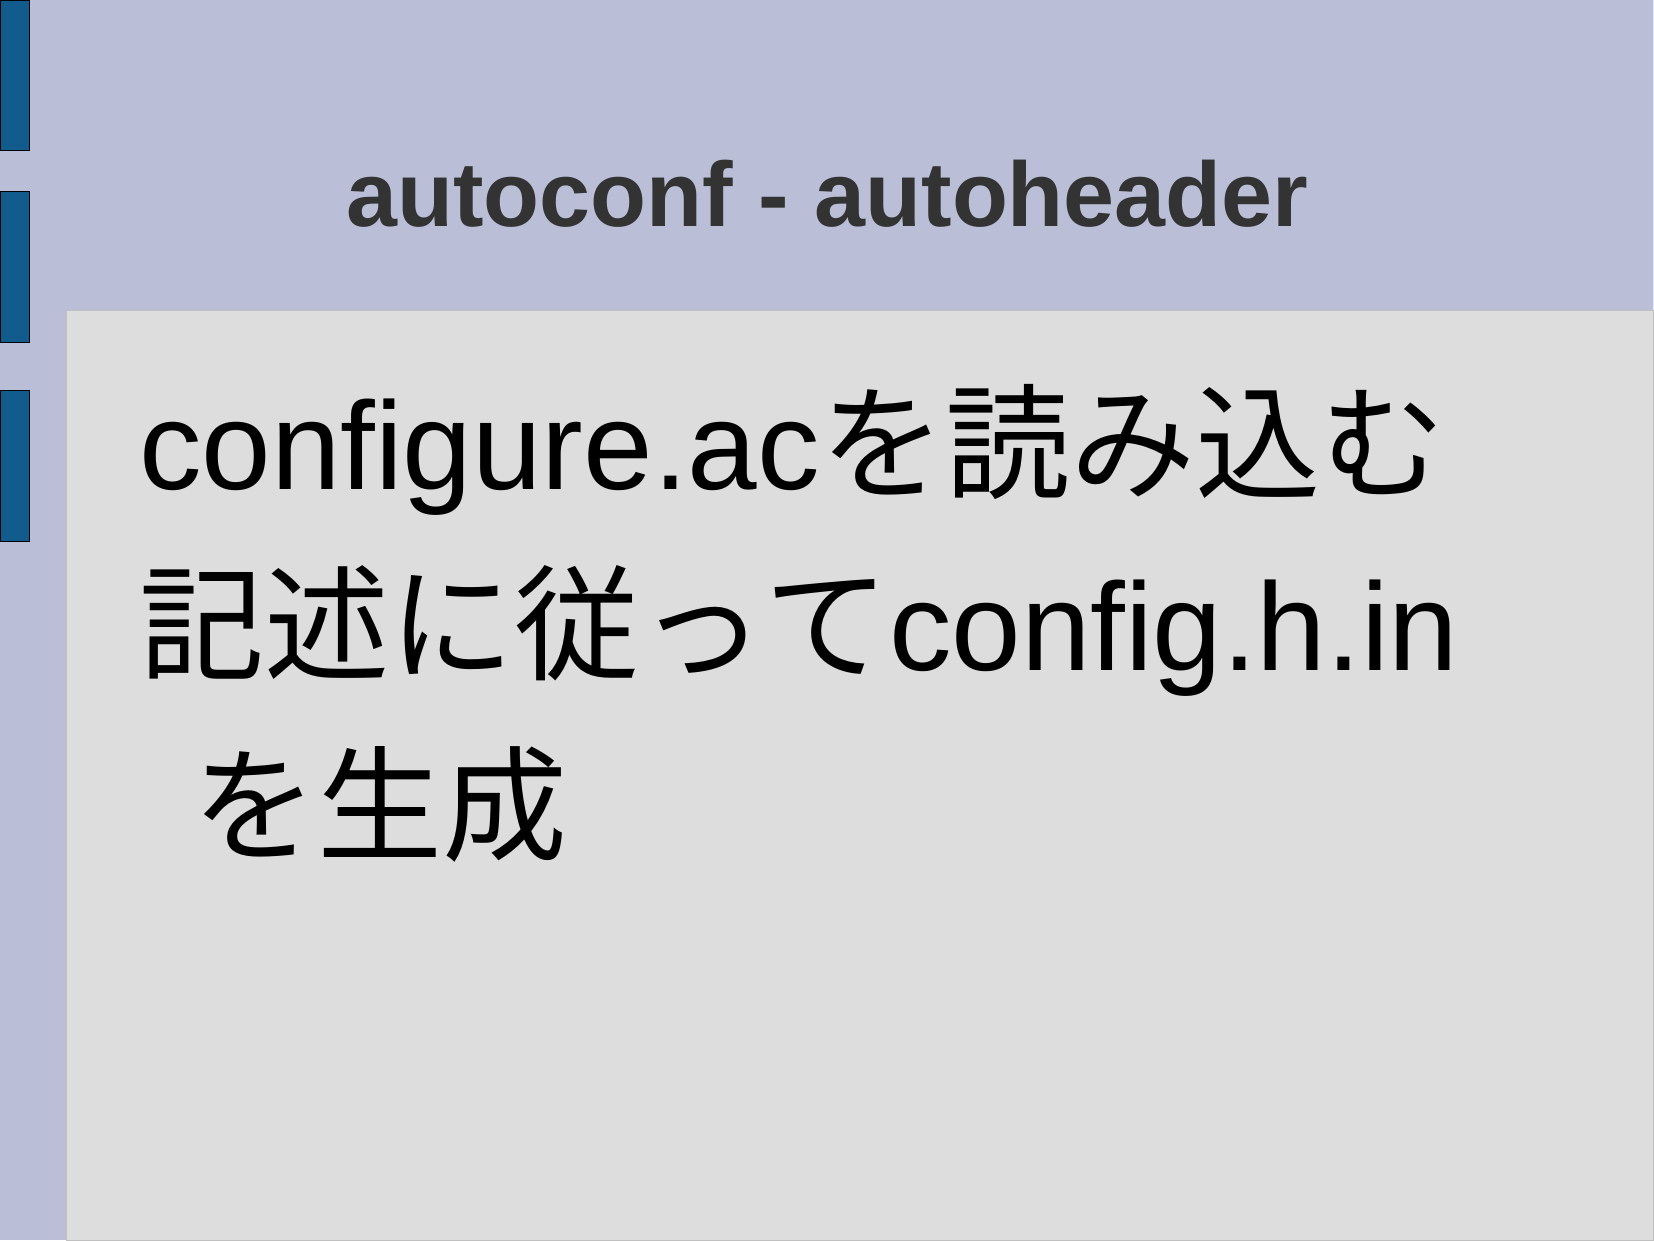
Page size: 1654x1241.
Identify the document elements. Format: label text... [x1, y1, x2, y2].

list configure.acを読み込む 記述に従ってconfig.h.inを生成 [121, 344, 1534, 1127]
title autoconf - autoheader [121, 91, 1534, 299]
